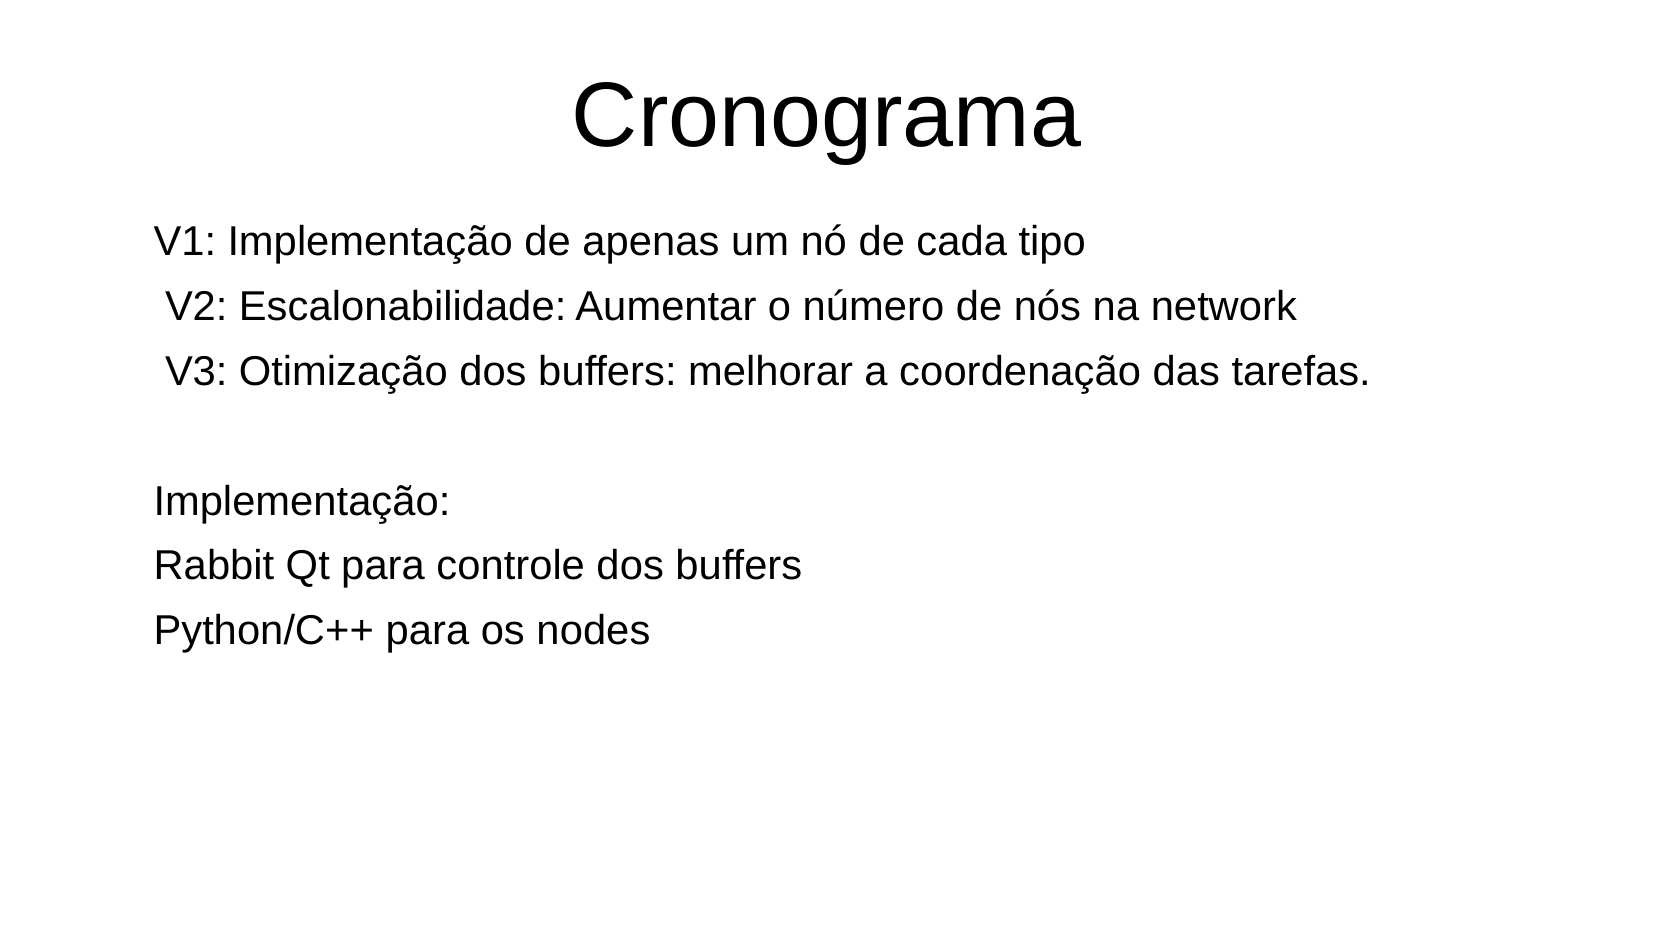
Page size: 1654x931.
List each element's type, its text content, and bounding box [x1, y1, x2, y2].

title Cronograma [82, 37, 1571, 193]
list V1: Implementação de apenas um nó de cada tipo V2: Escalonabilidade: Aumentar o número de nós na network V3: Otimização dos buffers: melhorar a coordenação das tarefas. Implementação: Rabbit Qt para controle dos buffers Python/C++ para os nodes [82, 217, 1571, 758]
